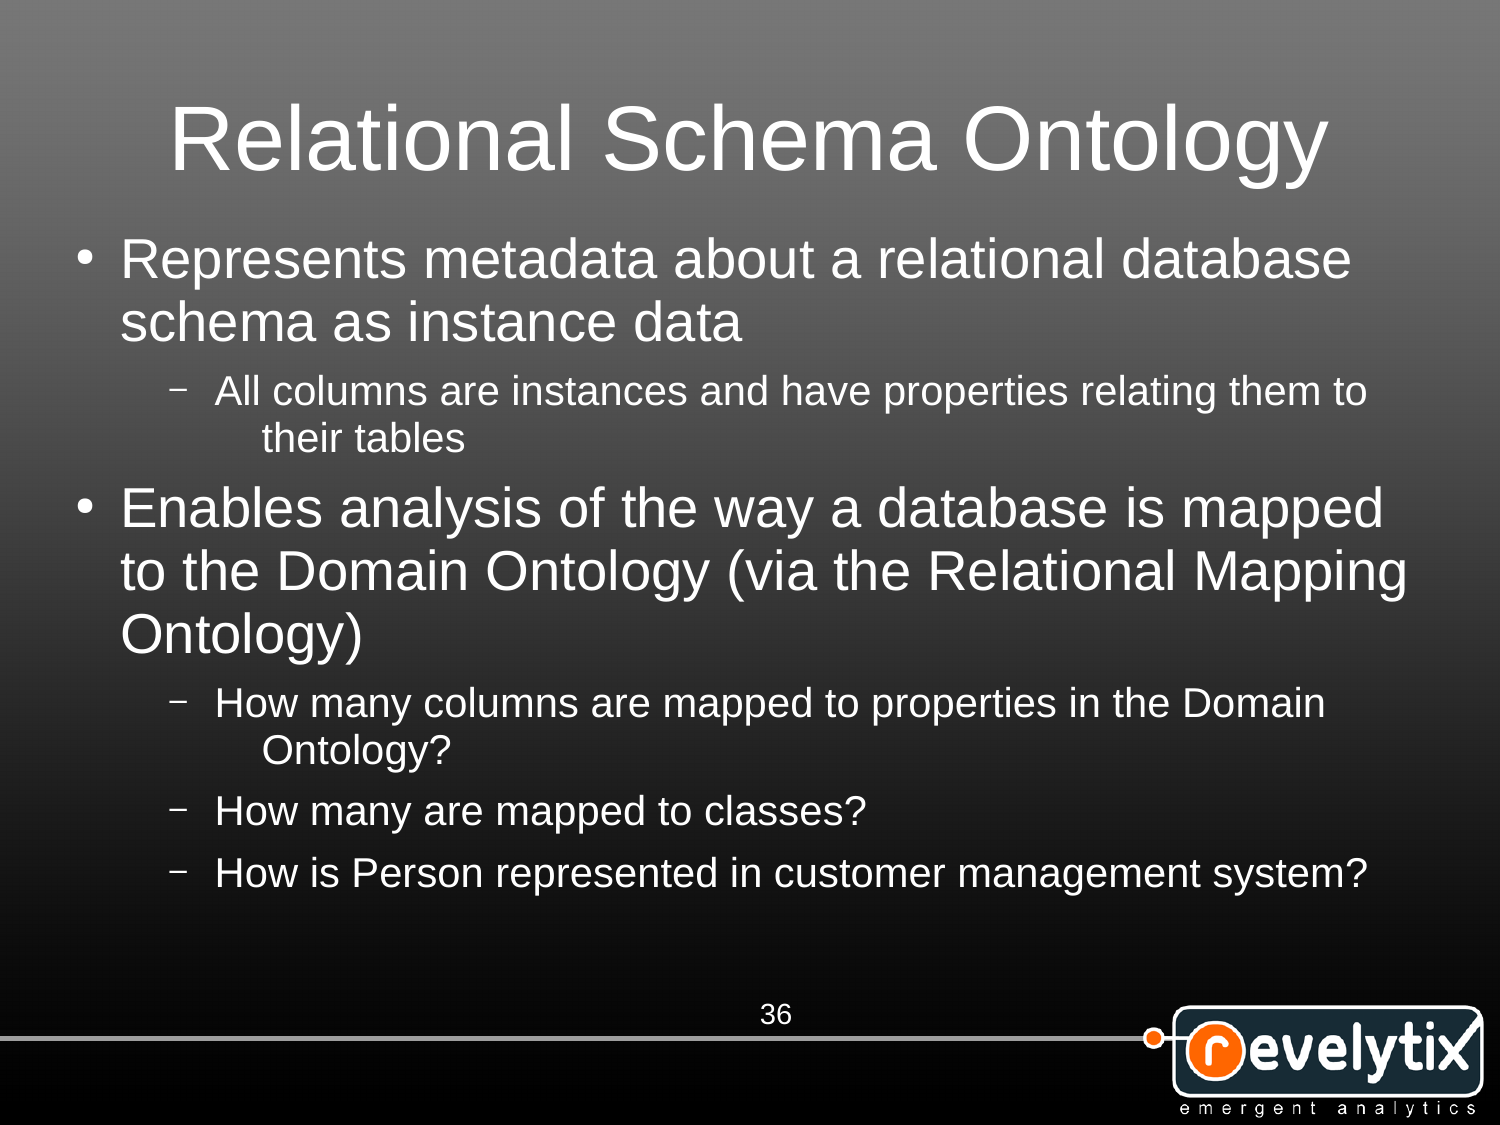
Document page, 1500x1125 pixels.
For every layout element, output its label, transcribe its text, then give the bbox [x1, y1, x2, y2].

list Represents metadata about a relational database schema as instance data All columns are instances and have properties relating them to their tables Enables analysis of the way a database is mapped to the Domain Ontology (via the Relational Mapping Ontology) How many columns are mapped to properties in the Domain Ontology? How many are mapped to classes? How is Person represented in customer management system? [75, 227, 1426, 955]
title Relational Schema Ontology [74, 44, 1425, 233]
picture [0, 0, 1500, 1125]
